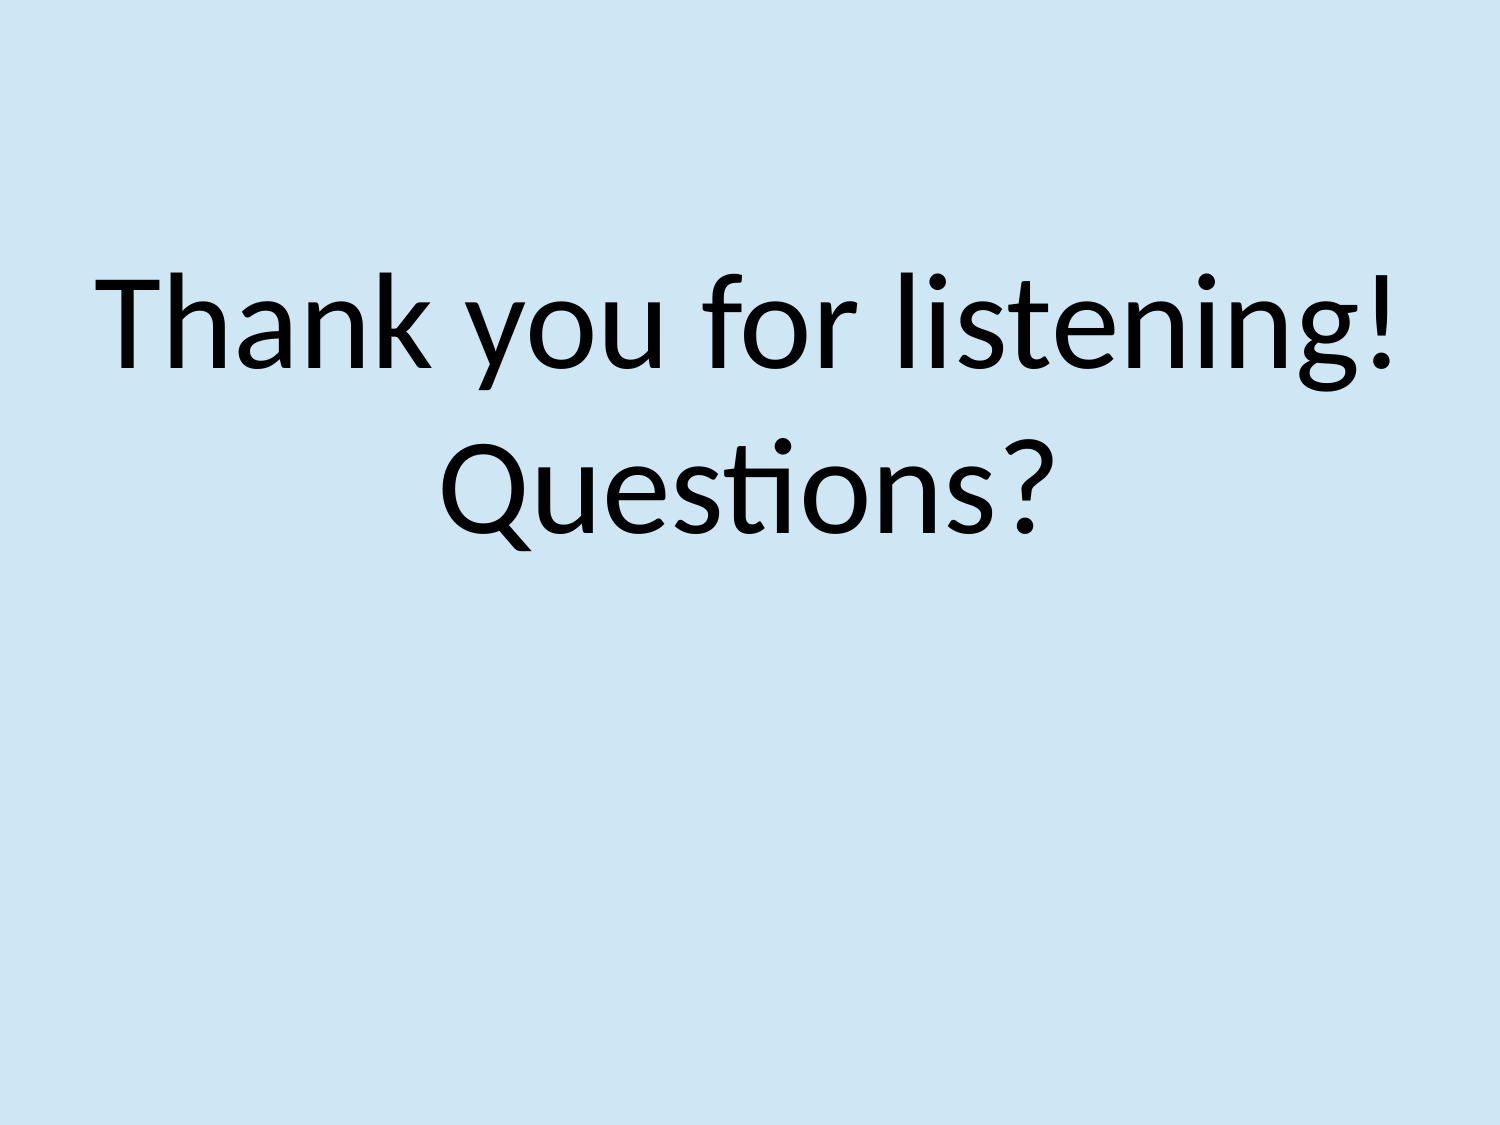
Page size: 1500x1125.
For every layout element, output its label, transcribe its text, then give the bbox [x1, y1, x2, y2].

title Thank you for listening! Questions? [75, 0, 1425, 938]
